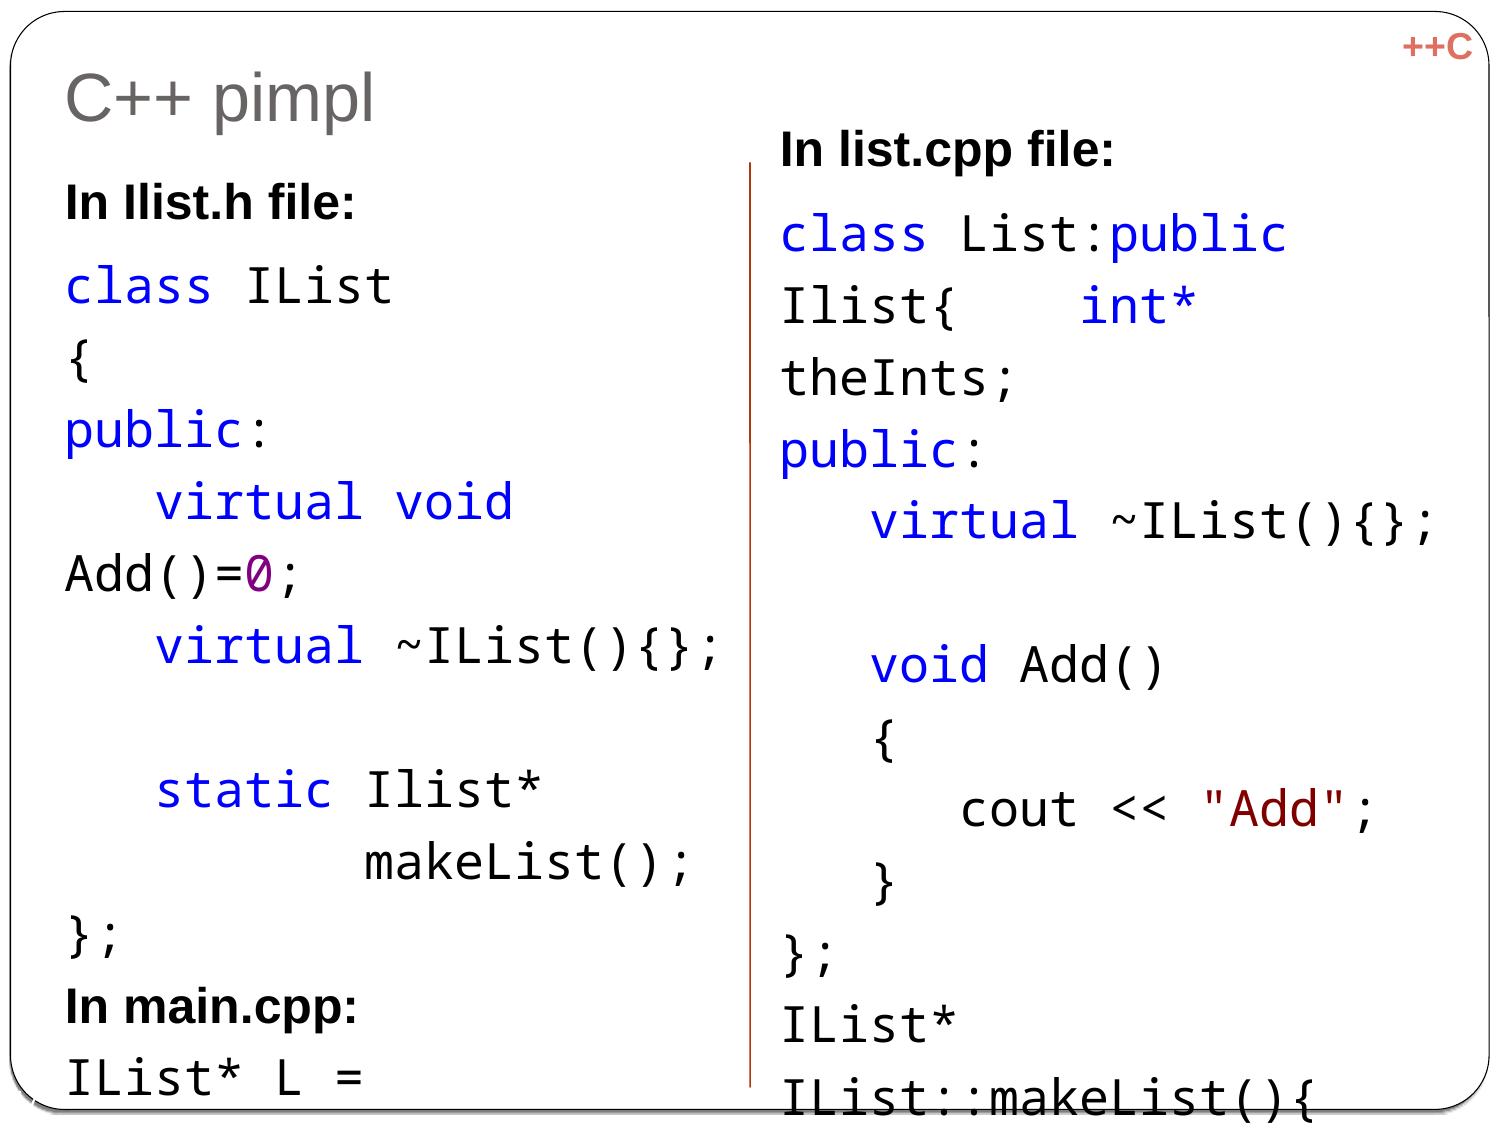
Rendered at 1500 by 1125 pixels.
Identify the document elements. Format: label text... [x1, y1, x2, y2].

title C++ pimpl [50, 45, 1450, 150]
list In Ilist.h file: class IList { public: virtual void Add()=0; virtual ~IList(){}; static Ilist* makeList(); }; In main.cpp: IList* L = IList::makeList(); [50, 149, 750, 1088]
text_box In list.cpp file: class List:public Ilist{ int* theInts; public: virtual ~IList(){}; void Add() { cout << "Add"; } }; IList* IList::makeList(){ return new List; } [765, 97, 1478, 1036]
slide_number <number> [0, 1074, 50, 1125]
